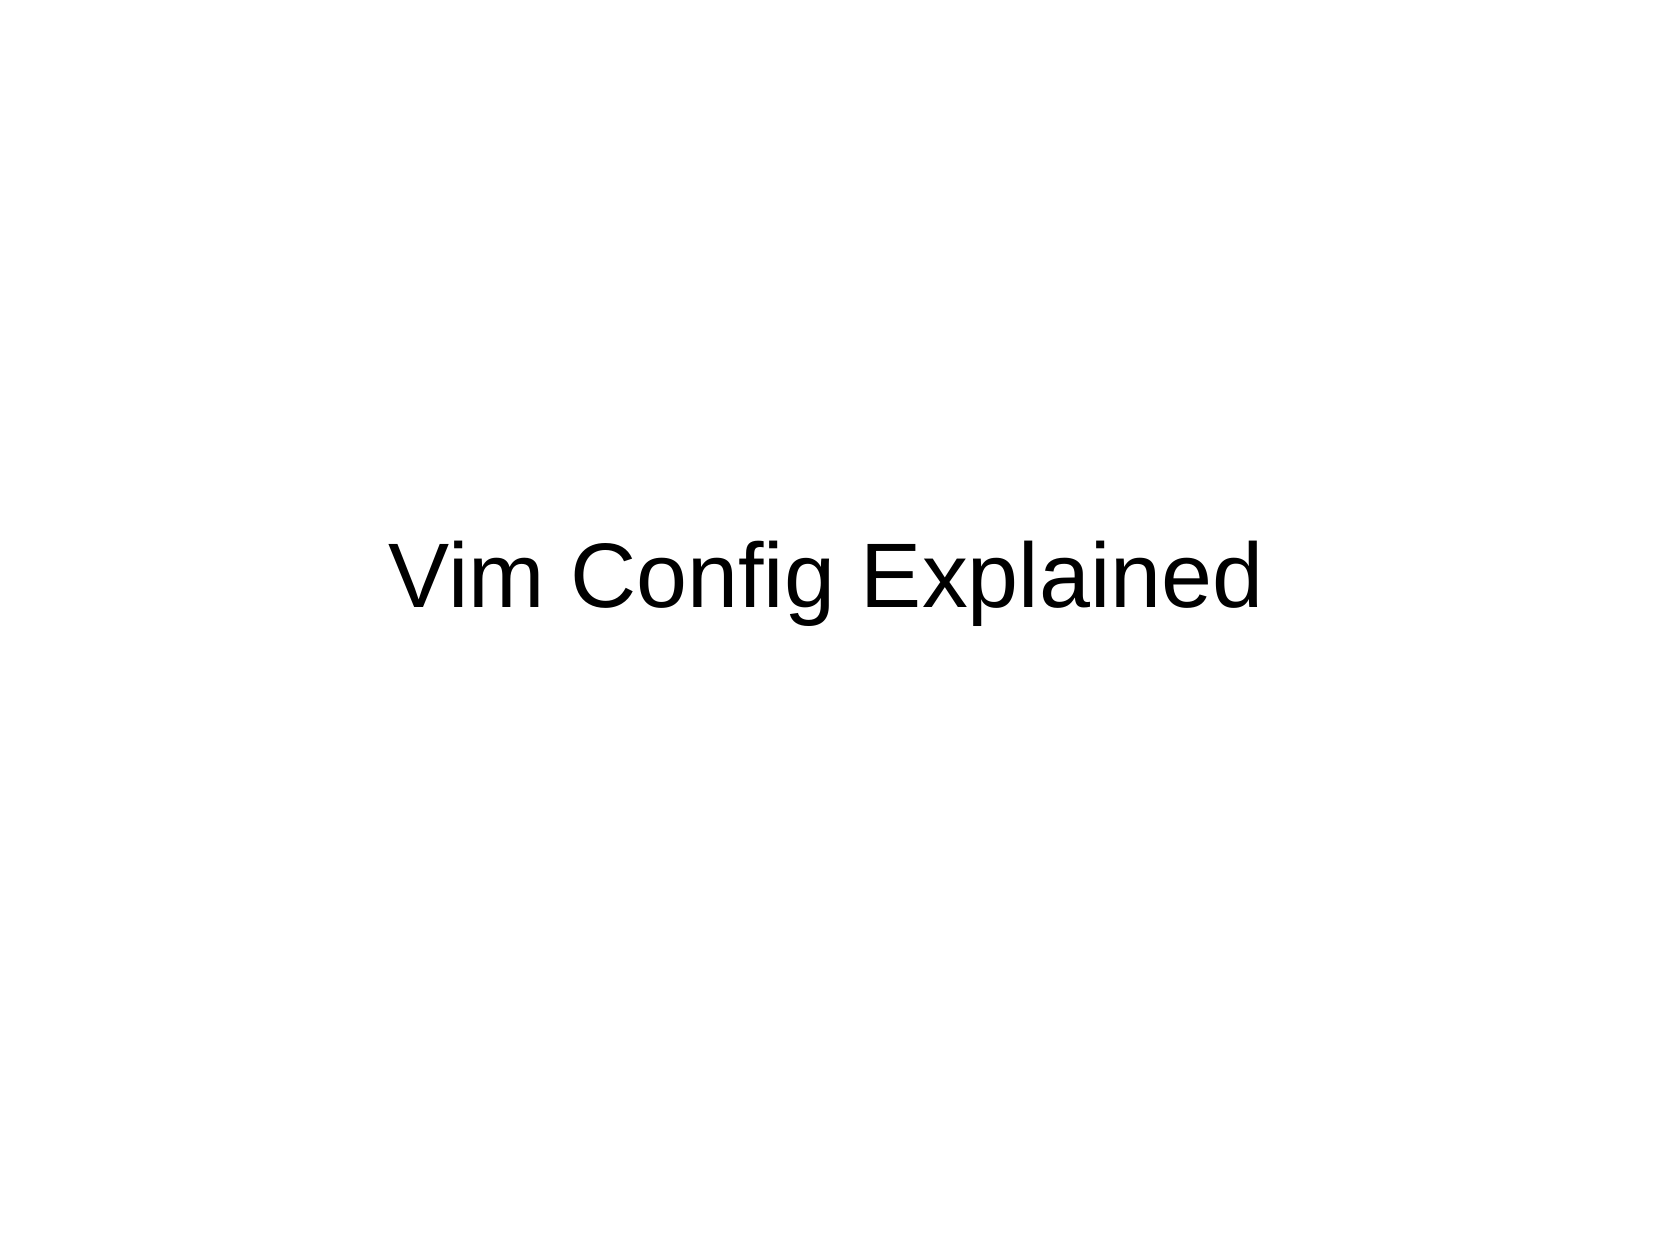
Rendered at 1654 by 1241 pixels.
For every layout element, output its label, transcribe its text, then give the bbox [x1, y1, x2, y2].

title Vim Config Explained [82, 472, 1571, 680]
